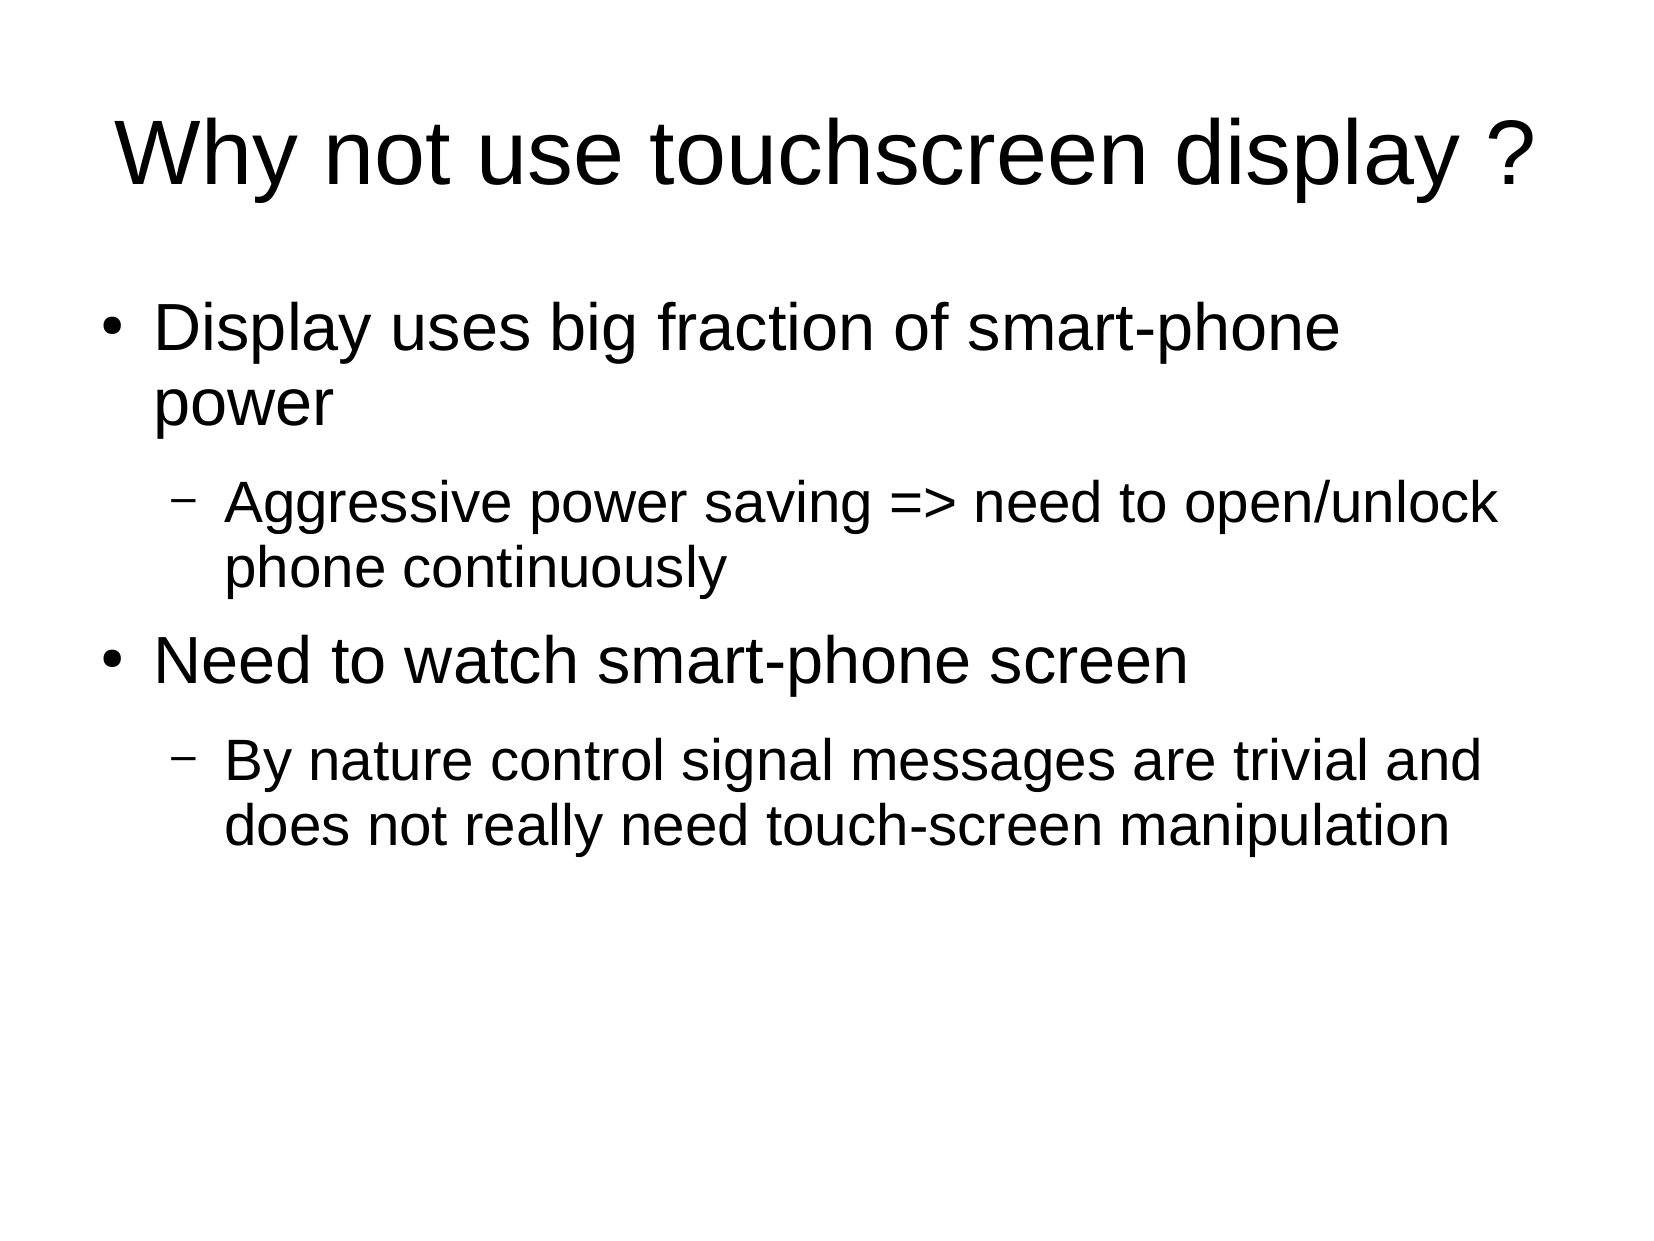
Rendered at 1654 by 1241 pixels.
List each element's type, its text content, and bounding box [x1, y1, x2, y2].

list Display uses big fraction of smart-phone power Aggressive power saving => need to open/unlock phone continuously Need to watch smart-phone screen By nature control signal messages are trivial and does not really need touch-screen manipulation [82, 290, 1538, 1010]
title Why not use touchscreen display ? [82, 49, 1571, 257]
